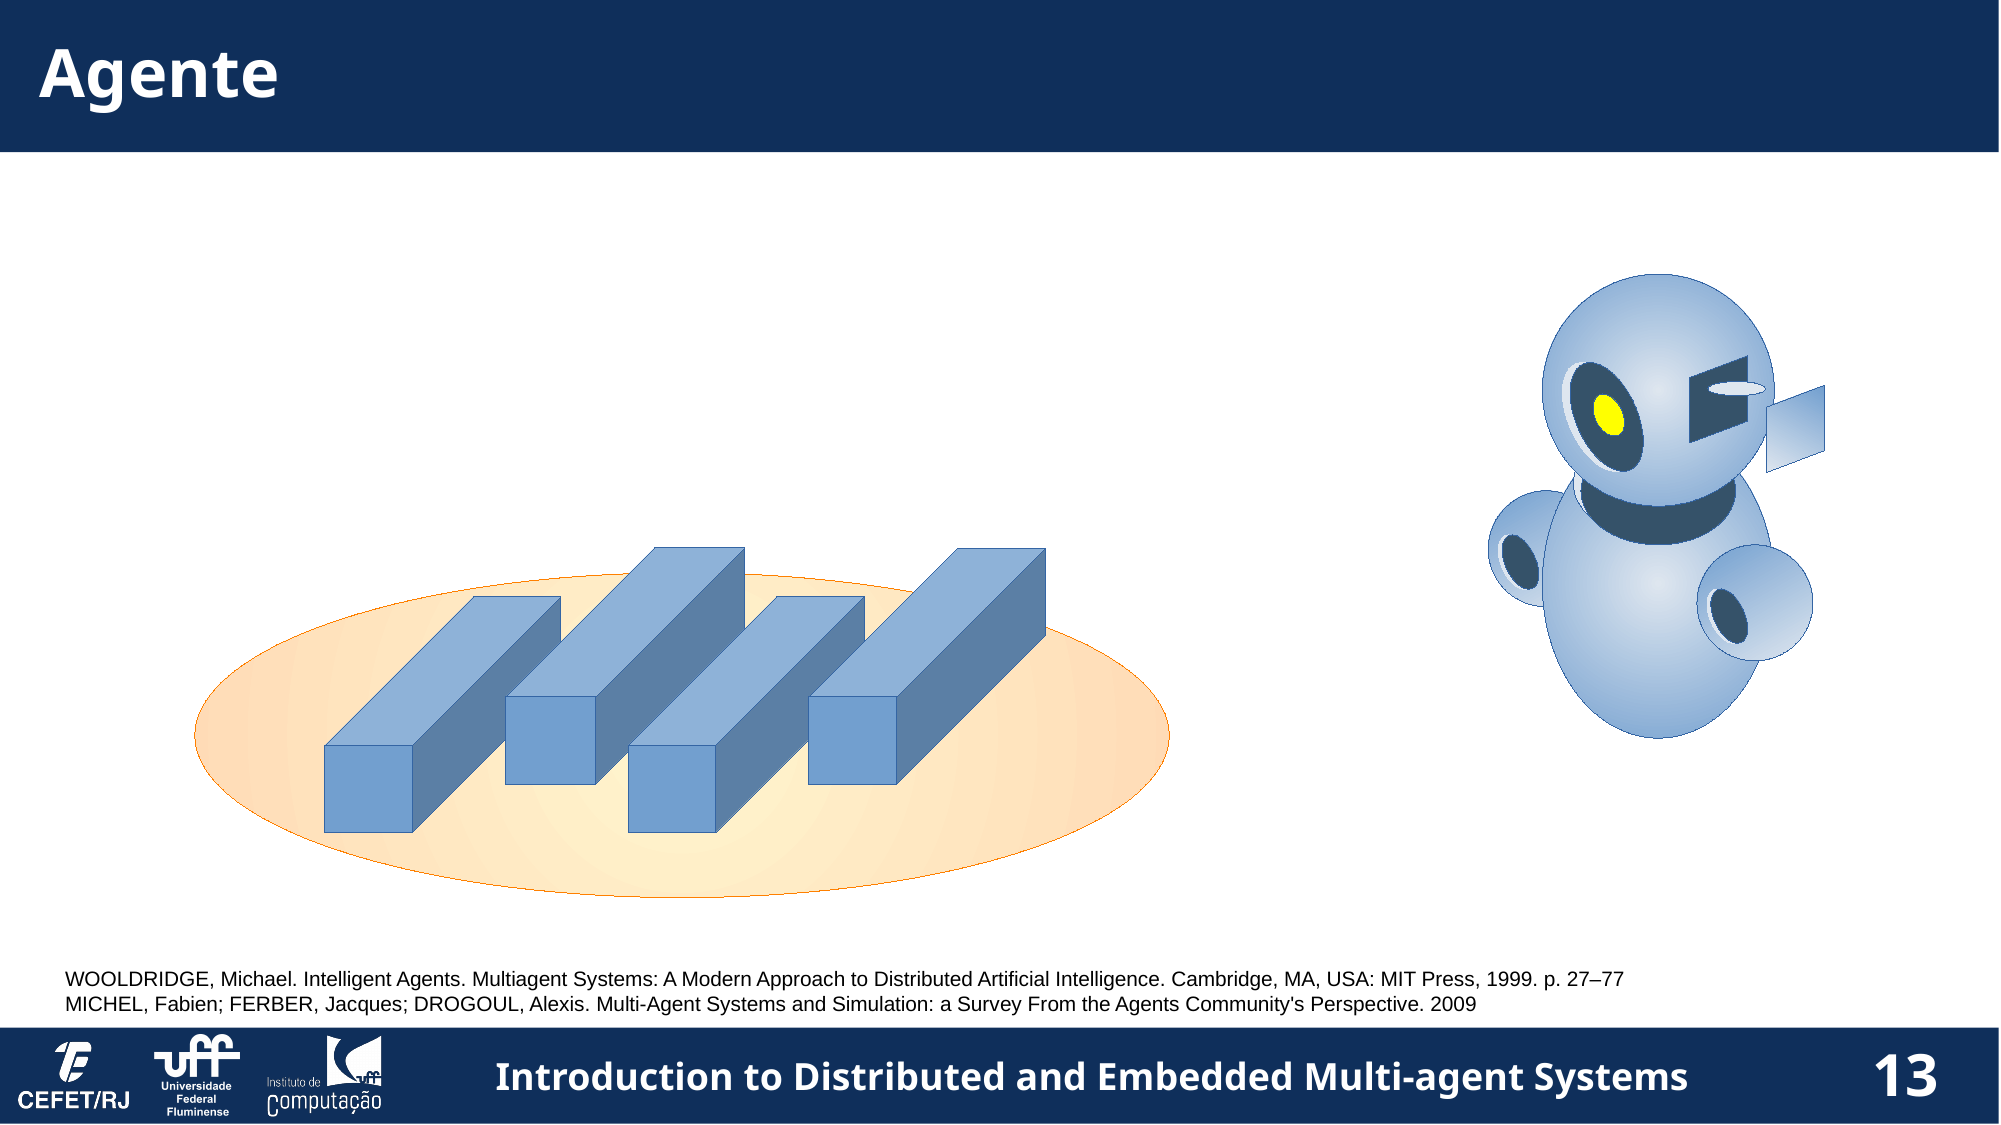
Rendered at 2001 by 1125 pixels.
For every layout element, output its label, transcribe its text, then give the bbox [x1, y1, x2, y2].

text_box [194, 549, 1170, 898]
picture [265, 1033, 383, 1117]
text_box [1488, 274, 1825, 739]
text_box WOOLDRIDGE, Michael. Intelligent Agents. Multiagent Systems: A Modern Approach to Distributed Artificial Intelligence. Cambridge, MA, USA: MIT Press, 1999. p. 27–77 MICHEL, Fabien; FERBER, Jacques; DROGOUL, Alexis. Multi-Agent Systems and Simulation: a Survey From the Agents Community's Perspective. 2009 [50, 958, 1969, 1024]
picture [18, 1021, 129, 1125]
text_box Agente [25, 23, 1999, 119]
picture [153, 1033, 241, 1121]
